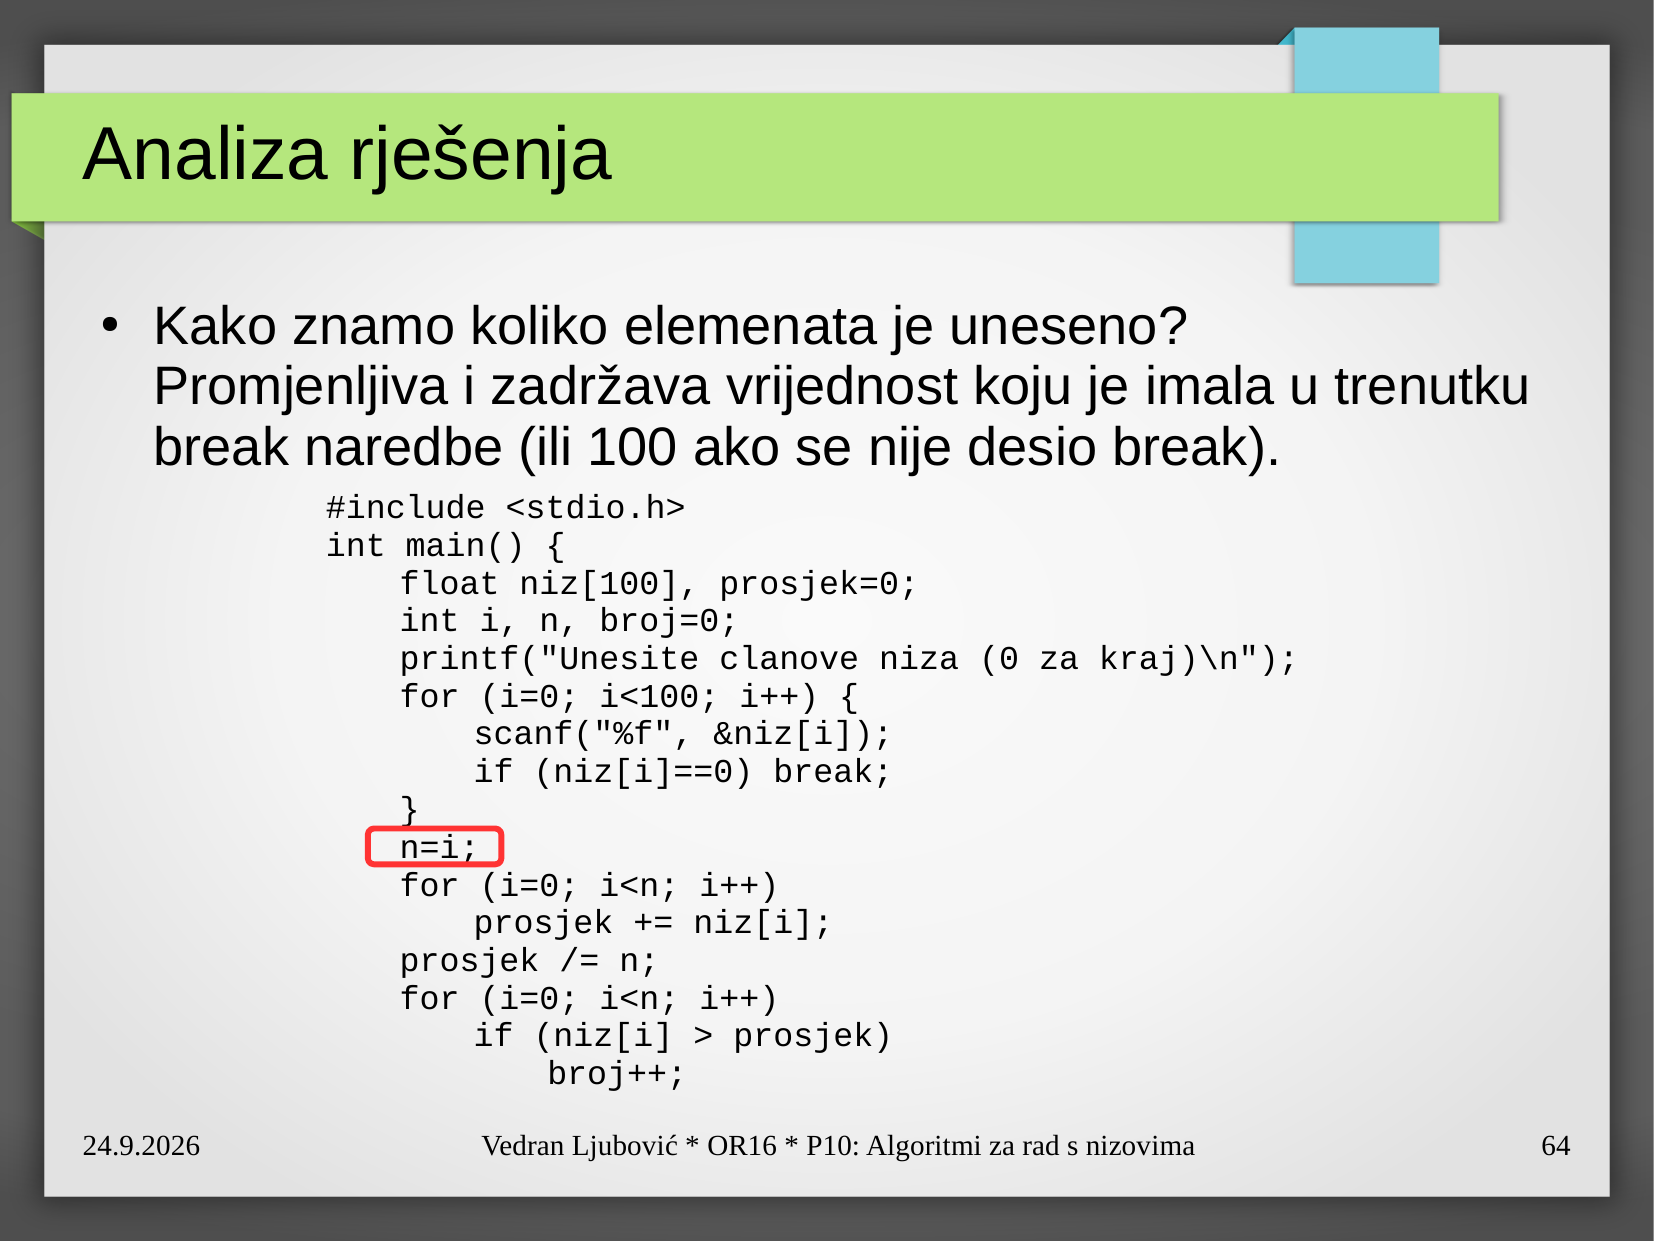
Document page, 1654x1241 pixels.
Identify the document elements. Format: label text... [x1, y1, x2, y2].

list Kako znamo koliko elemenata je uneseno? Promjenljiva i zadržava vrijednost koju je imala u trenutku break naredbe (ili 100 ako se nije desio break). [82, 295, 1571, 1015]
text_box #include <stdio.h> int main() { float niz[100], prosjek=0; int i, n, broj=0; printf("Unesite clanove niza (0 za kraj)\n"); for (i=0; i<100; i++) { scanf("%f", &niz[i]); if (niz[i]==0) break; } n=i; for (i=0; i<n; i++) prosjek += niz[i]; prosjek /= n; for (i=0; i<n; i++) if (niz[i] > prosjek) broj++; [311, 445, 1363, 1103]
title Analiza rješenja [82, 94, 1264, 213]
picture [0, 0, 1654, 1241]
